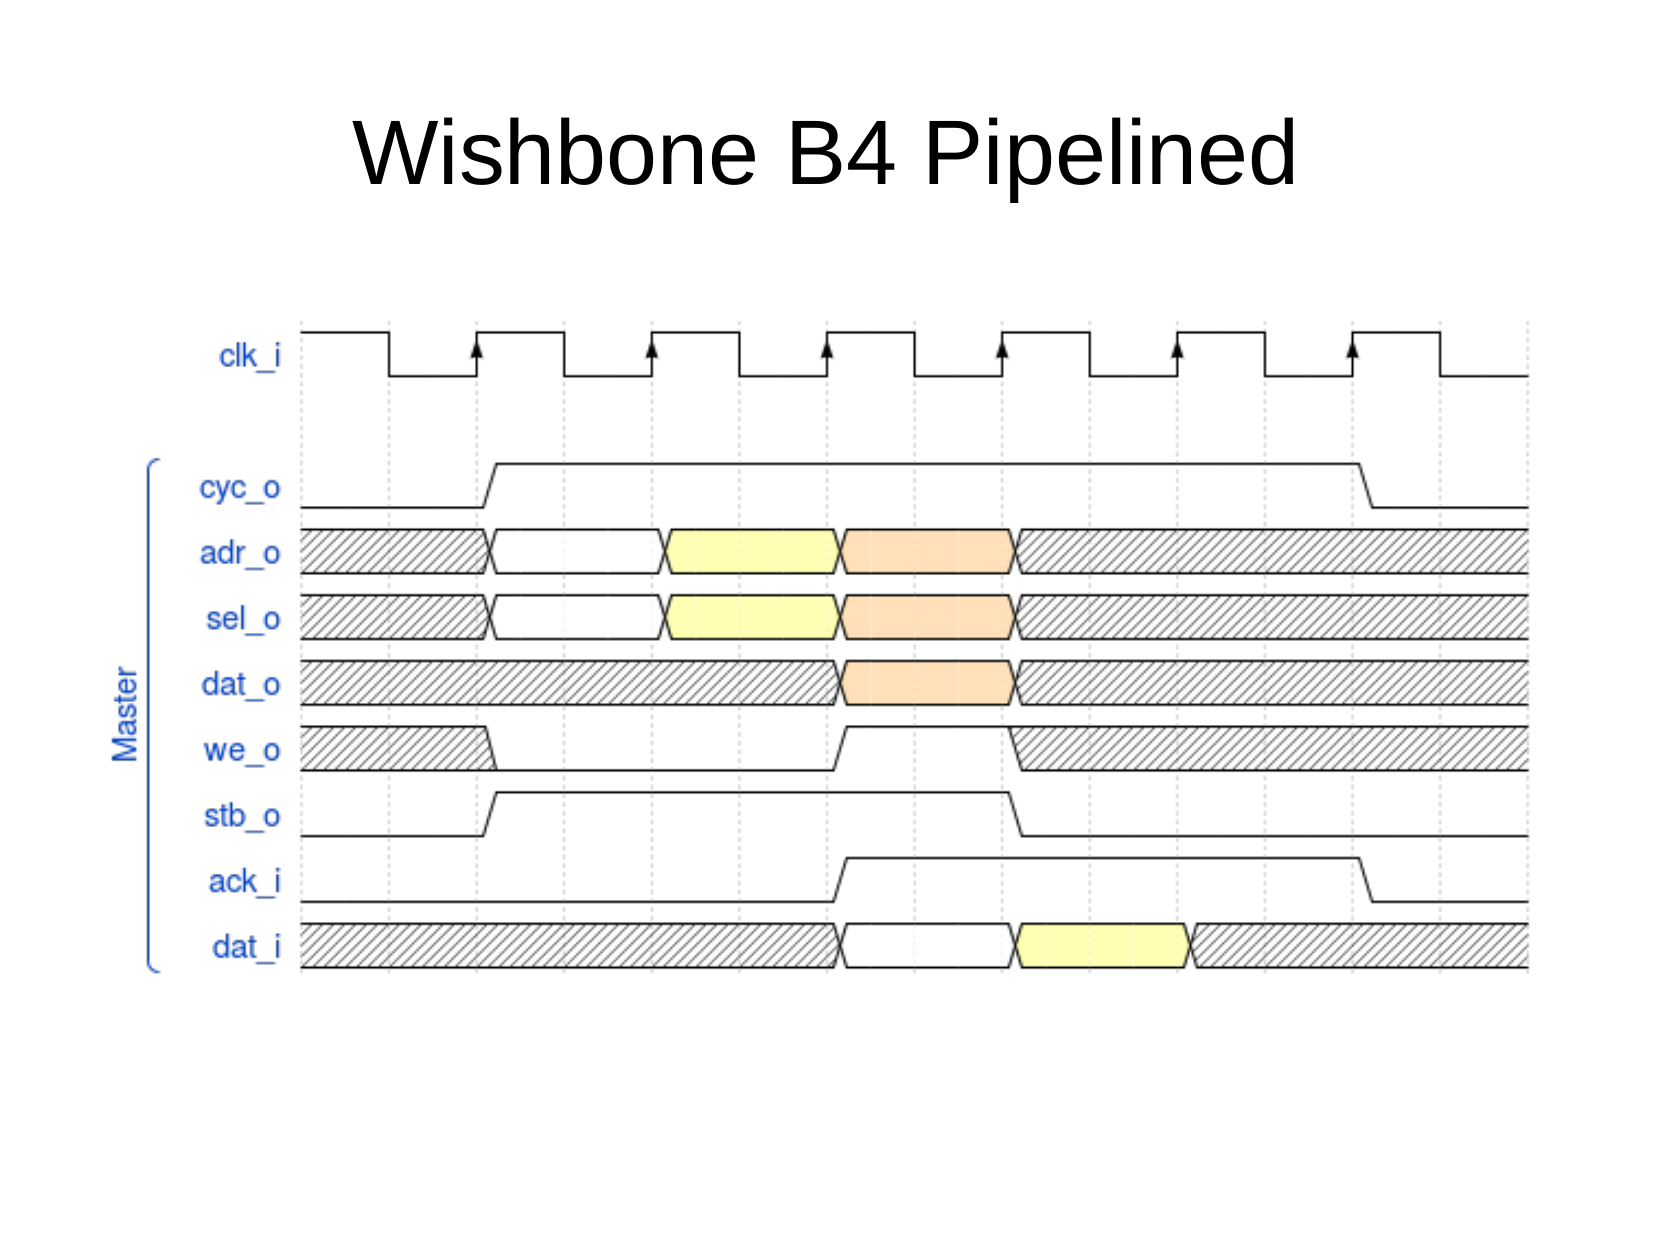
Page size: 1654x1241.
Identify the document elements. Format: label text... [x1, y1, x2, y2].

picture [82, 321, 1571, 979]
title Wishbone B4 Pipelined [82, 49, 1571, 257]
